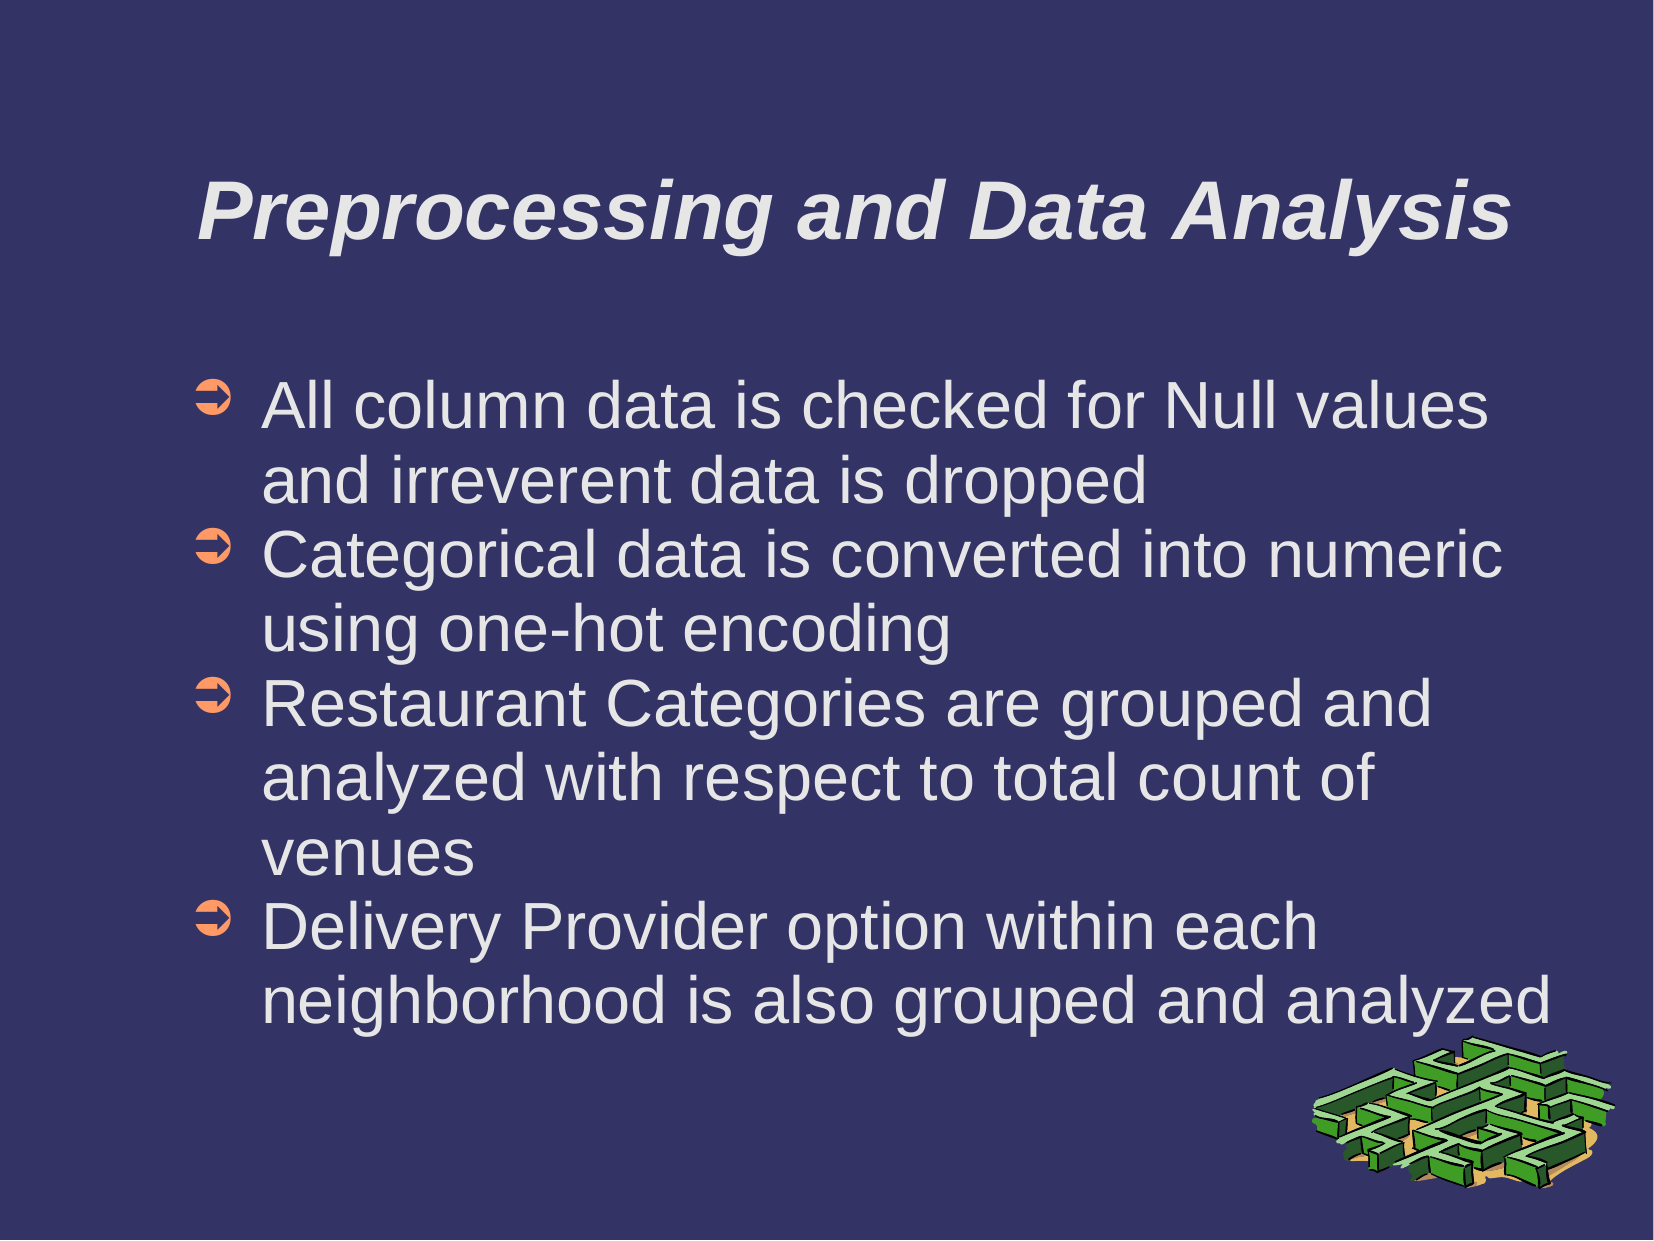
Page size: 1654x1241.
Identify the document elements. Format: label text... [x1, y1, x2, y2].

title Preprocessing and Data Analysis [150, 104, 1563, 312]
list All column data is checked for Null values and irreverent data is dropped Categorical data is converted into numeric using one-hot encoding Restaurant Categories are grouped and analyzed with respect to total count of venues Delivery Provider option within each neighborhood is also grouped and analyzed [178, 364, 1570, 1147]
